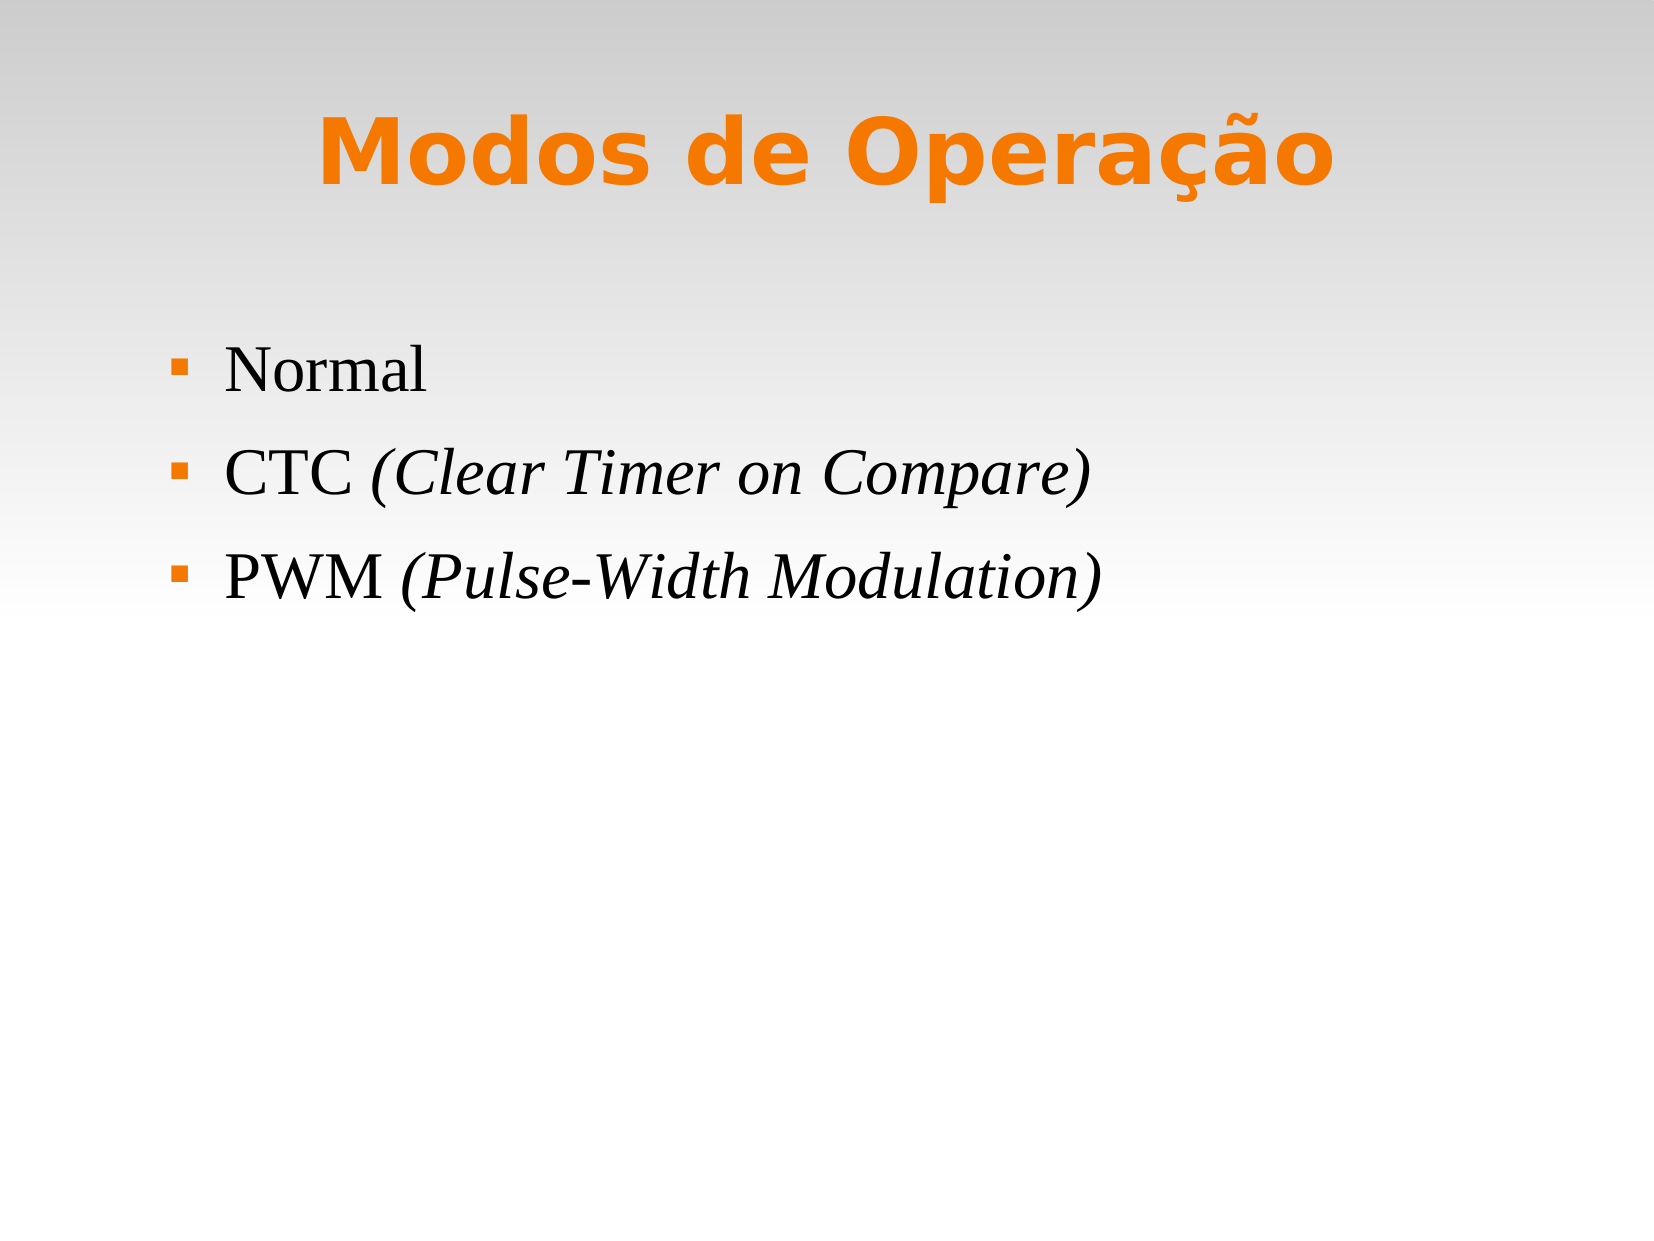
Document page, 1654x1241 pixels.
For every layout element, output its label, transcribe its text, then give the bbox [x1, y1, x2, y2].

title Modos de Operação [82, 49, 1571, 257]
list Normal CTC (Clear Timer on Compare) PWM (Pulse-Width Modulation) [82, 331, 1571, 1150]
